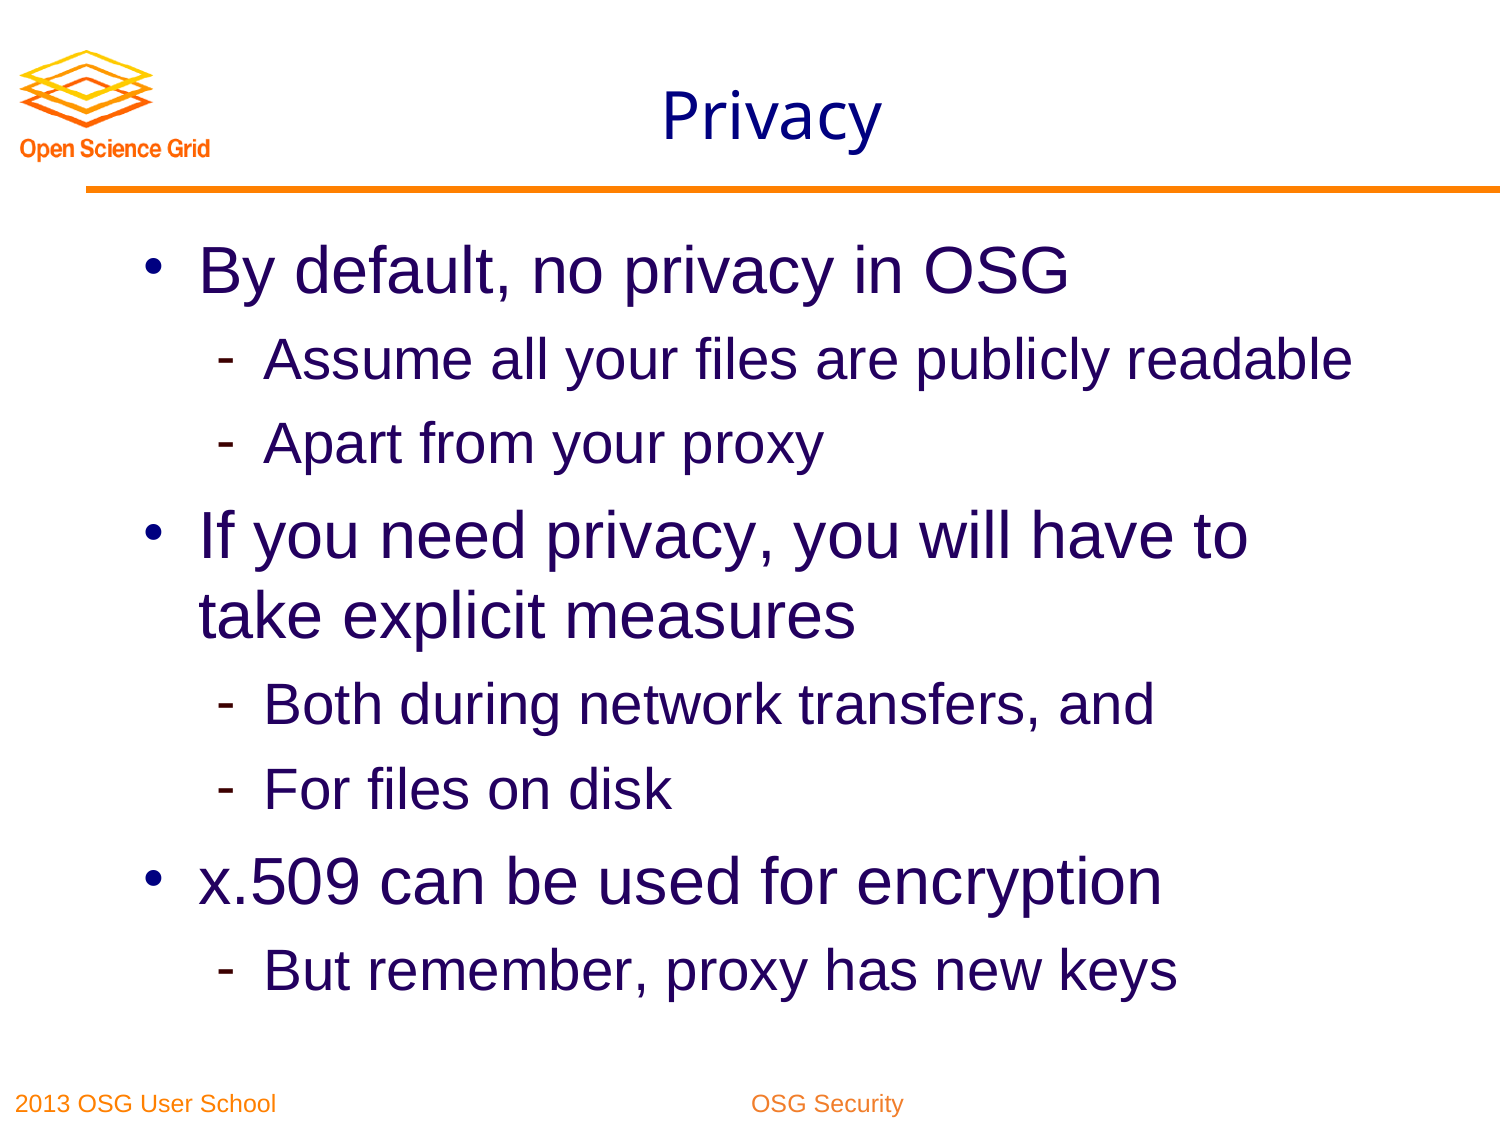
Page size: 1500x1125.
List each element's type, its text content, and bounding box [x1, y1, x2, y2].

title Privacy [201, 18, 1342, 207]
picture [0, 27, 201, 179]
list By default, no privacy in OSG Assume all your files are publicly readable Apart from your proxy If you need privacy, you will have to take explicit measures Both during network transfers, and For files on disk x.509 can be used for encryption But remember, proxy has new keys [127, 218, 1403, 1044]
